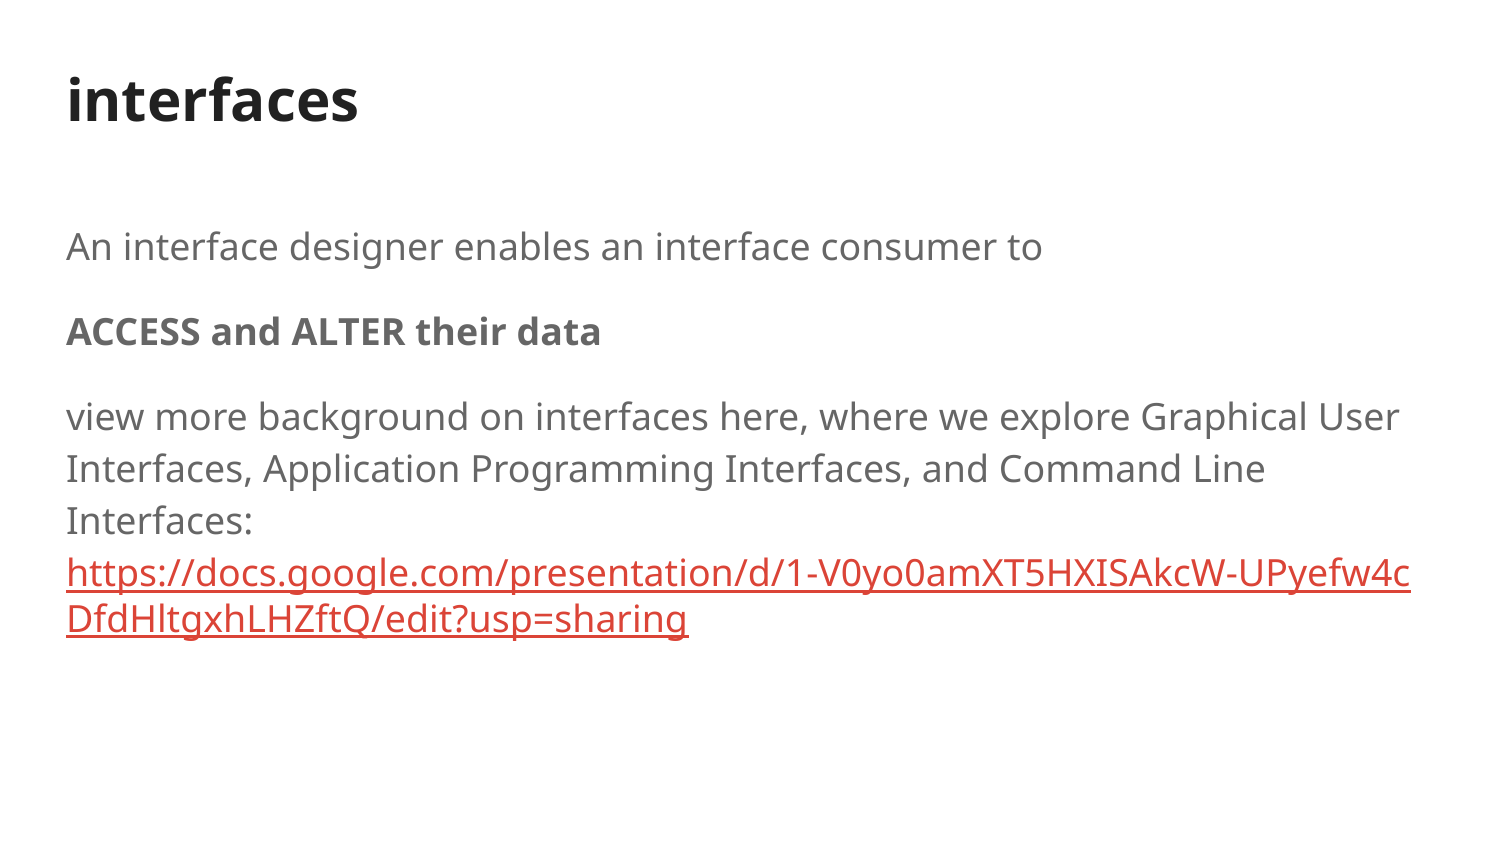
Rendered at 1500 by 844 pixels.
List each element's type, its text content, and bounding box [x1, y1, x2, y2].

title interfaces [51, 48, 1449, 180]
list An interface designer enables an interface consumer to ACCESS and ALTER their data view more background on interfaces here, where we explore Graphical User Interfaces, Application Programming Interfaces, and Command Line Interfaces: https://docs.google.com/presentation/d/1-V0yo0amXT5HXISAkcW-UPyefw4cDfdHltgxhLHZftQ/edit?usp=sharing [51, 201, 1449, 750]
